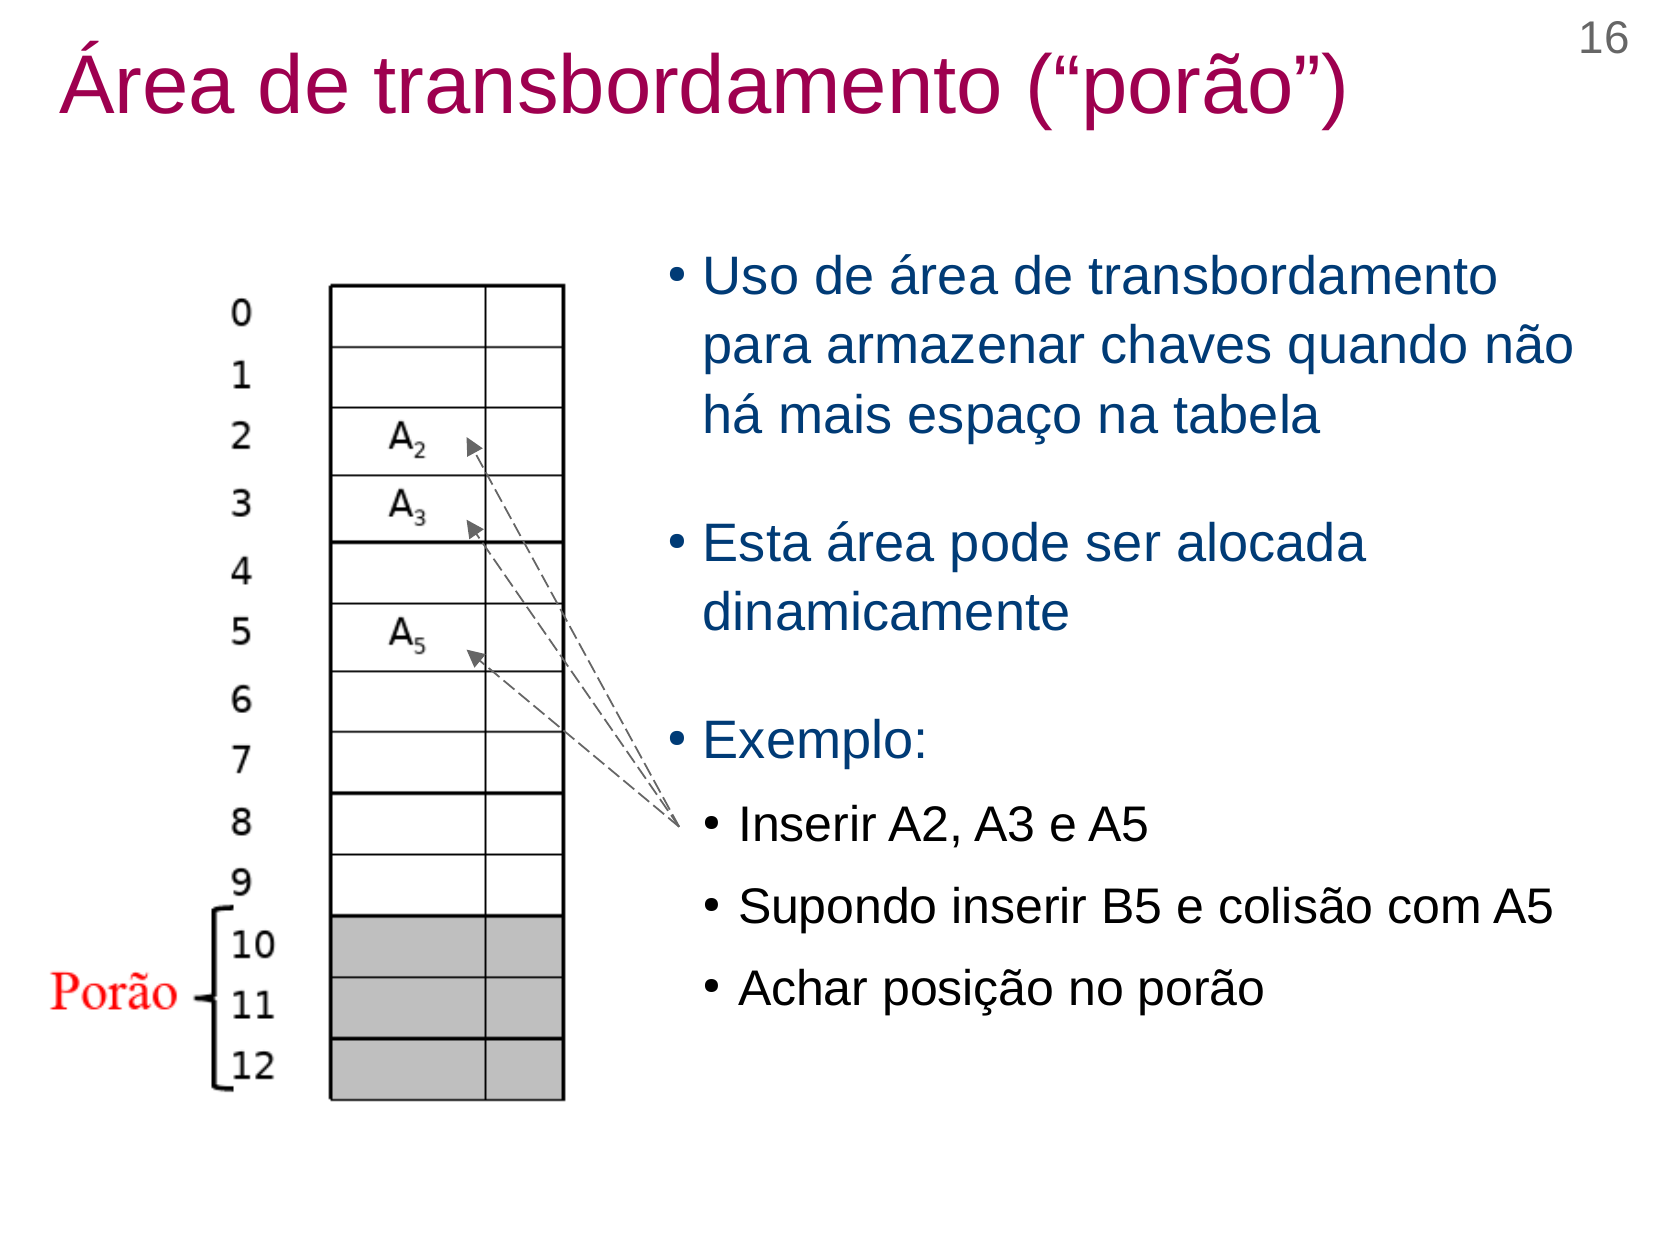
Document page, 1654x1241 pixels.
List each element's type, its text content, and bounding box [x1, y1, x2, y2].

title Área de transbordamento (“porão”) [59, 29, 1595, 148]
list Uso de área de transbordamento para armazenar chaves quando não há mais espaço na tabela Esta área pode ser alocada dinamicamente Exemplo: Inserir A2, A3 e A5 Supondo inserir B5 e colisão com A5 Achar posição no porão [667, 236, 1595, 1211]
picture [47, 277, 573, 1105]
